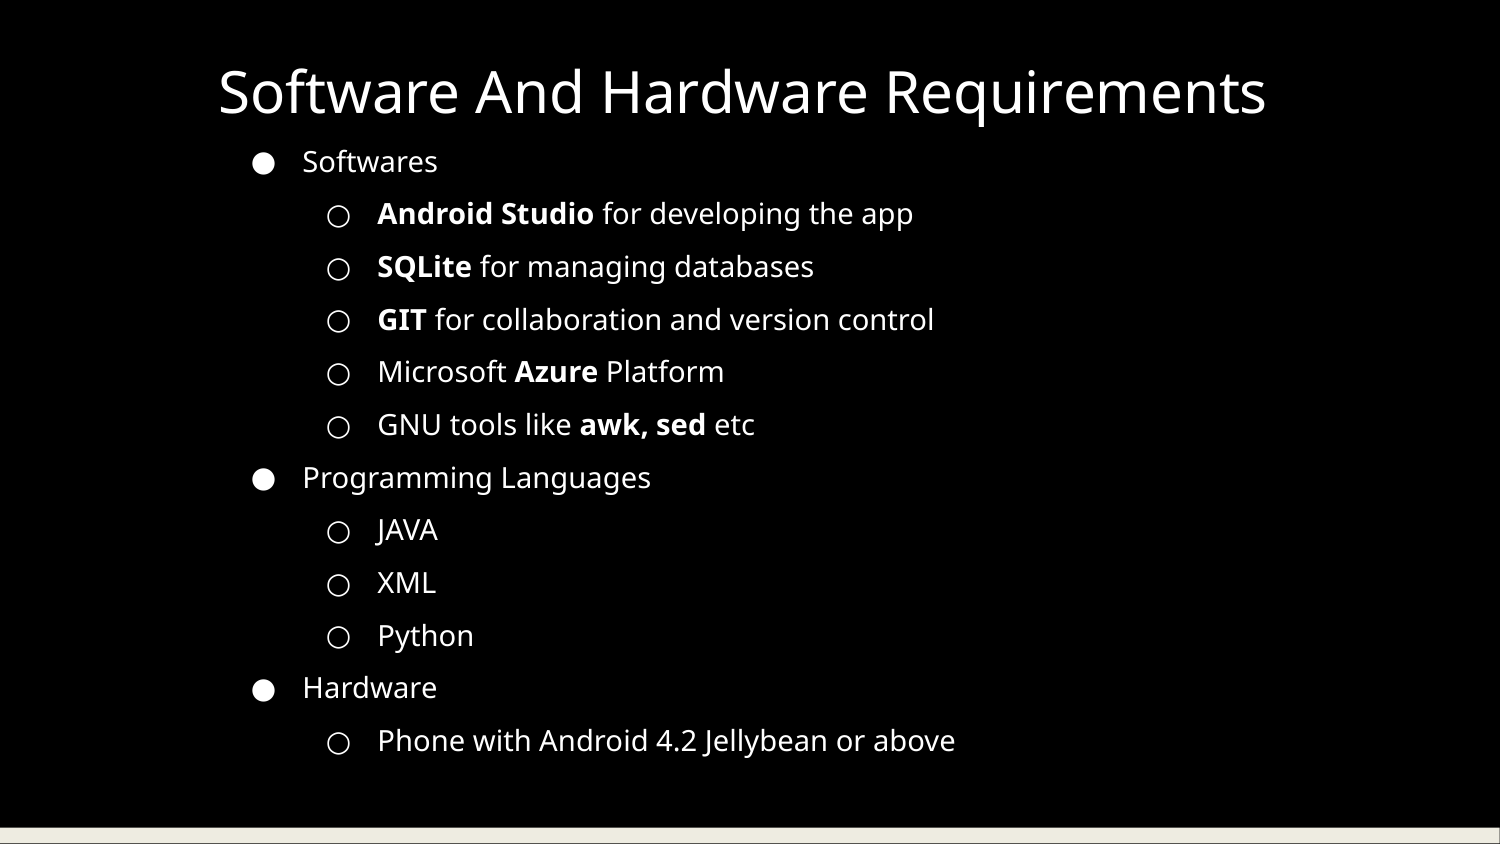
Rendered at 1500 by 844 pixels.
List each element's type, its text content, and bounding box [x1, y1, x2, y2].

text_box Softwares Android Studio for developing the app SQLite for managing databases GIT for collaboration and version control Microsoft Azure Platform GNU tools like awk, sed etc Programming Languages JAVA XML Python Hardware Phone with Android 4.2 Jellybean or above [212, 127, 1368, 780]
text_box Software And Hardware Requirements [203, 39, 1358, 190]
